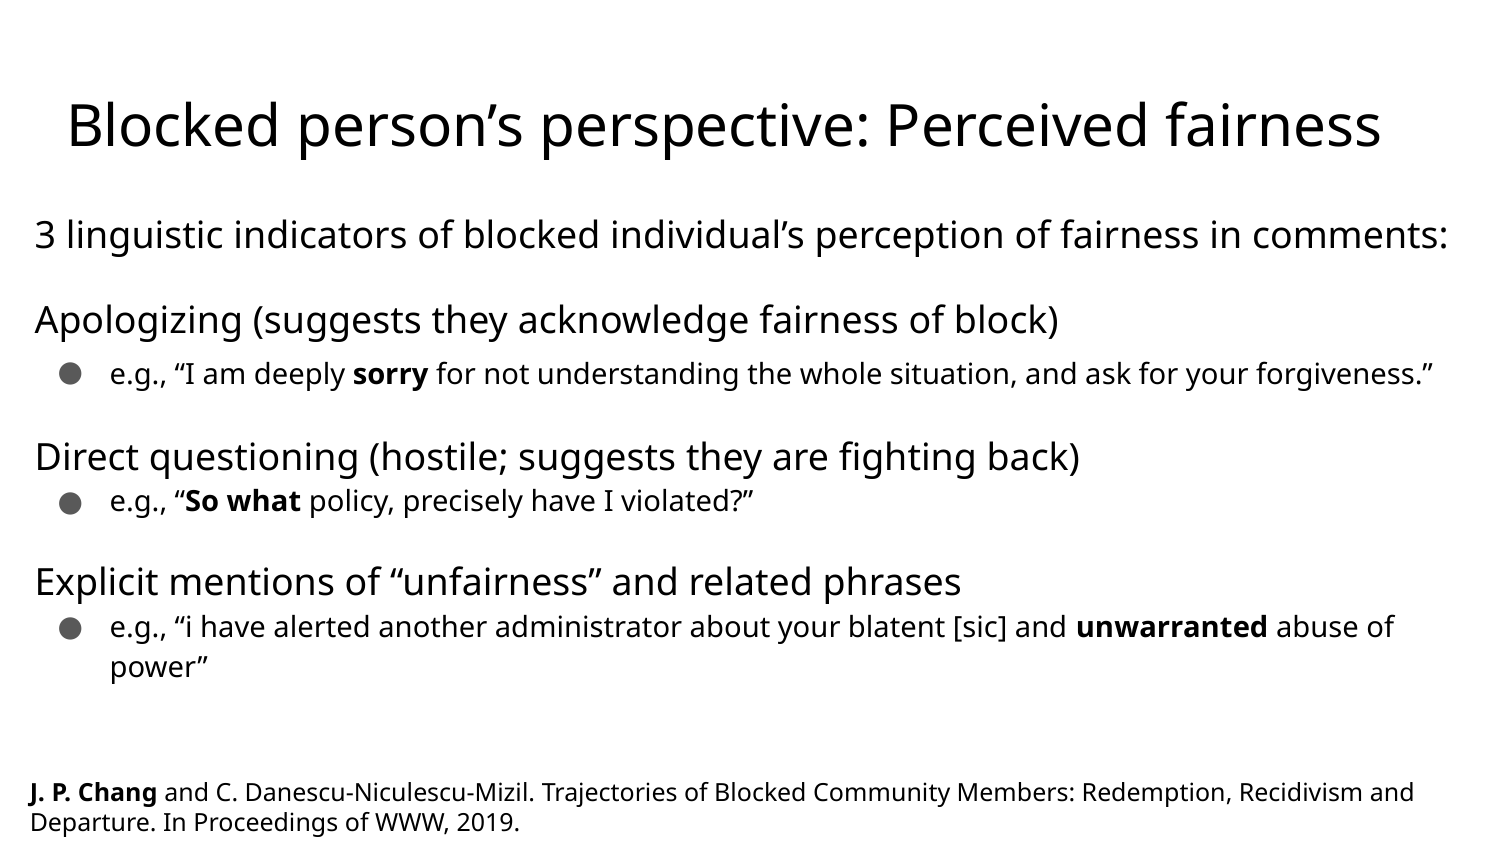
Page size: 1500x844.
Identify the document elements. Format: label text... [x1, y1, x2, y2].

text_box J. P. Chang and C. Danescu-Niculescu-Mizil. Trajectories of Blocked Community Members: Redemption, Recidivism and Departure. In Proceedings of WWW, 2019. [14, 761, 1480, 835]
title Blocked person’s perspective: Perceived fairness [51, 72, 1449, 167]
list 3 linguistic indicators of blocked individual’s perception of fairness in comments: Apologizing (suggests they acknowledge fairness of block) e.g., “I am deeply sorry for not understanding the whole situation, and ask for your forgiveness.” Direct questioning (hostile; suggests they are fighting back) e.g., “So what policy, precisely have I violated?” Explicit mentions of “unfairness” and related phrases e.g., “i have alerted another administrator about your blatent [sic] and unwarranted abuse of power” [19, 189, 1486, 750]
